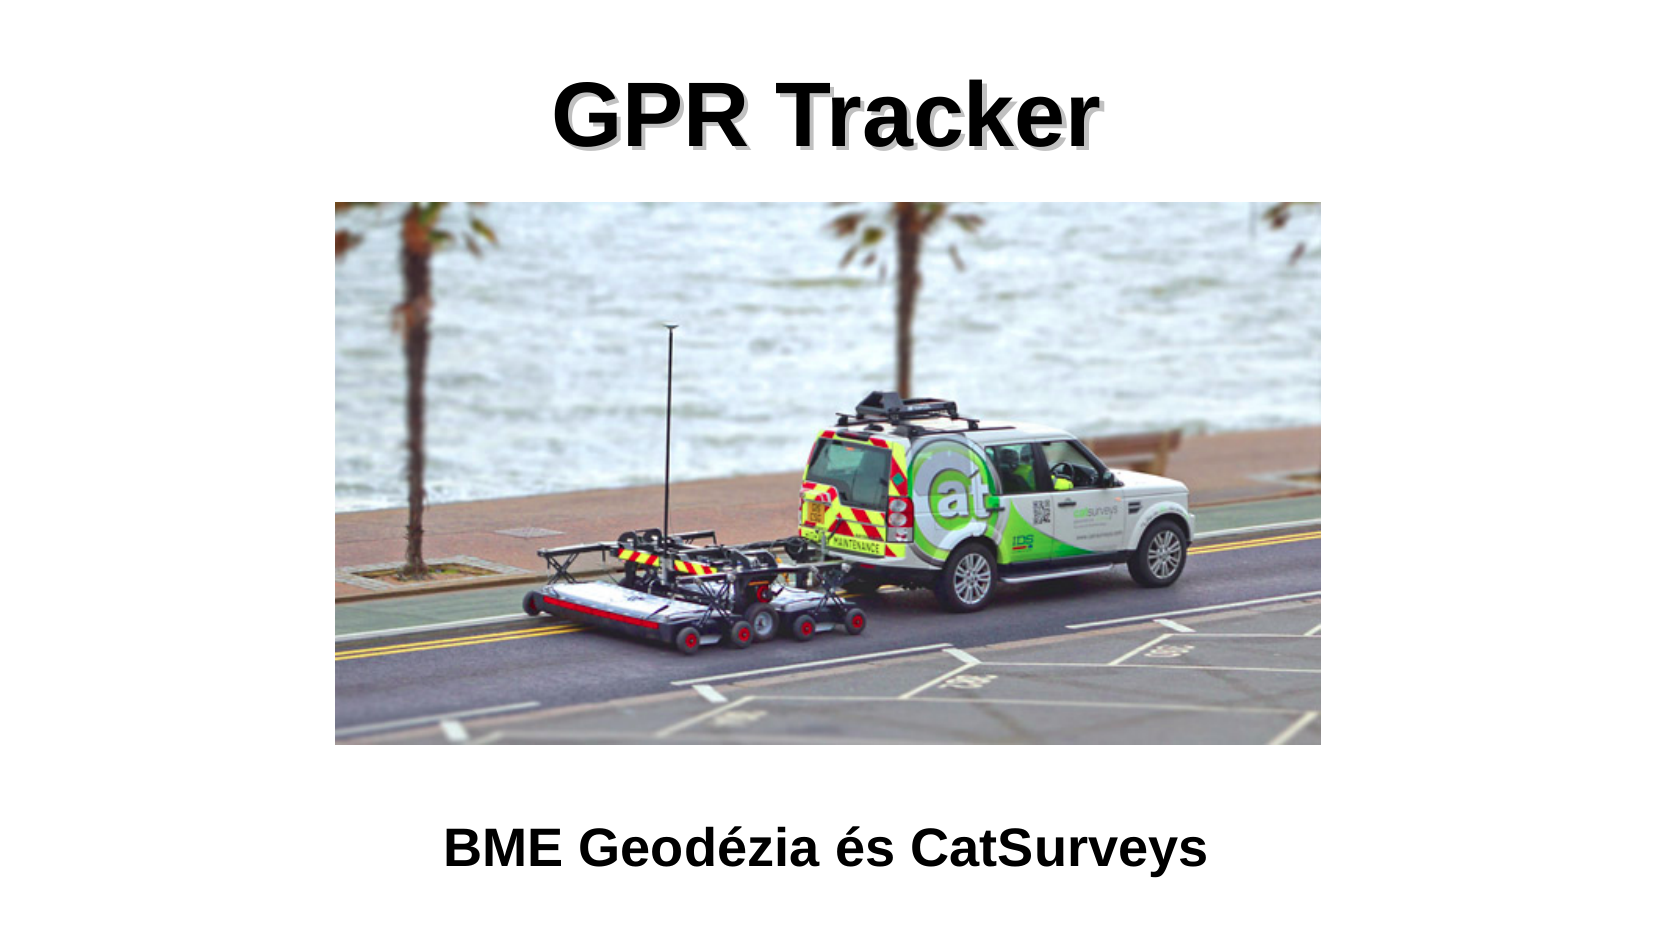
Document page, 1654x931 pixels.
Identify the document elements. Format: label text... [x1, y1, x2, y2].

title GPR Tracker [82, 37, 1571, 193]
picture [335, 202, 1321, 745]
text_box BME Geodézia és CatSurveys [428, 810, 1226, 886]
